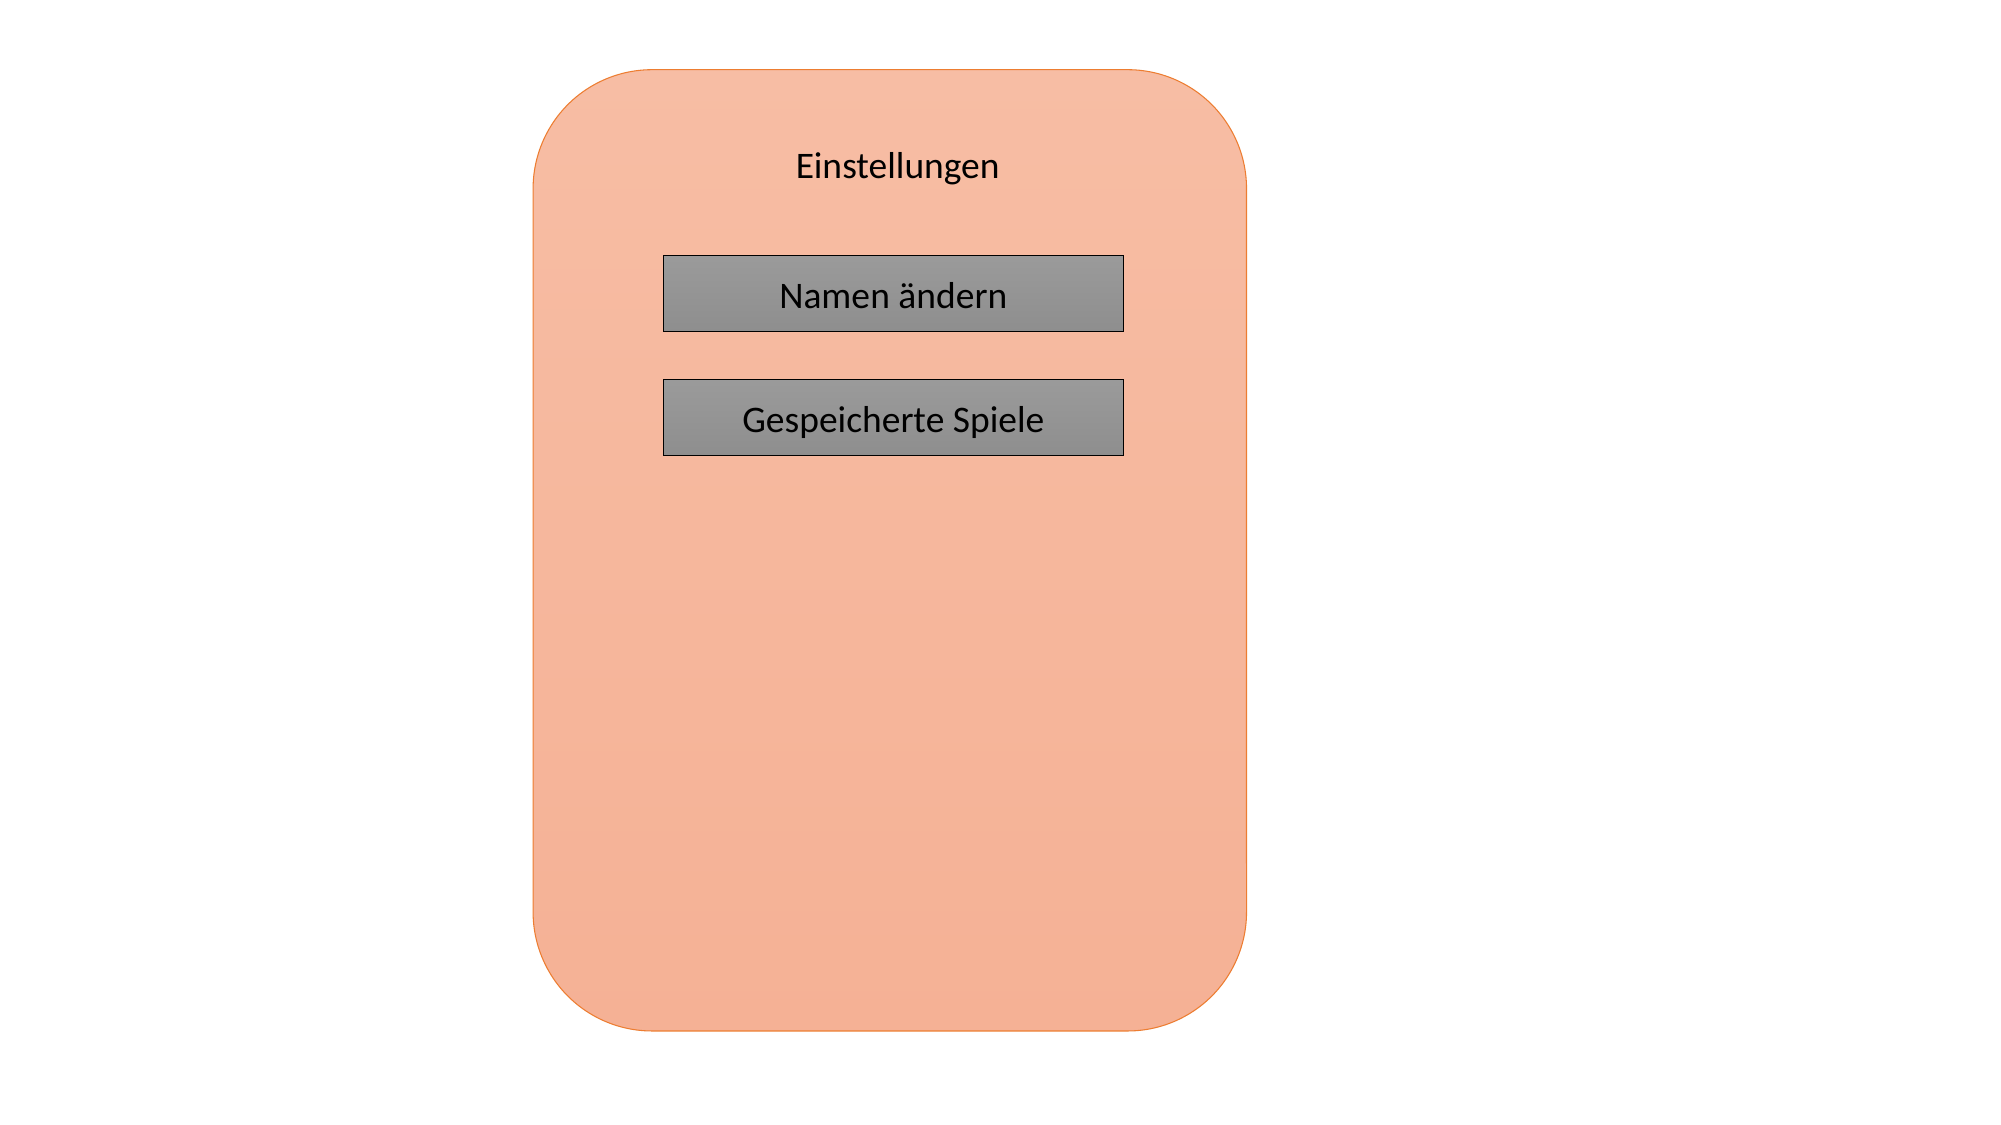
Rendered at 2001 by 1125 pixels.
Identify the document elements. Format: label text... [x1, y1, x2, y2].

text_box Namen ändern [663, 256, 1124, 332]
text_box Einstellungen [716, 133, 1080, 194]
text_box [533, 69, 1247, 1031]
text_box Gespeicherte Spiele [663, 380, 1124, 456]
